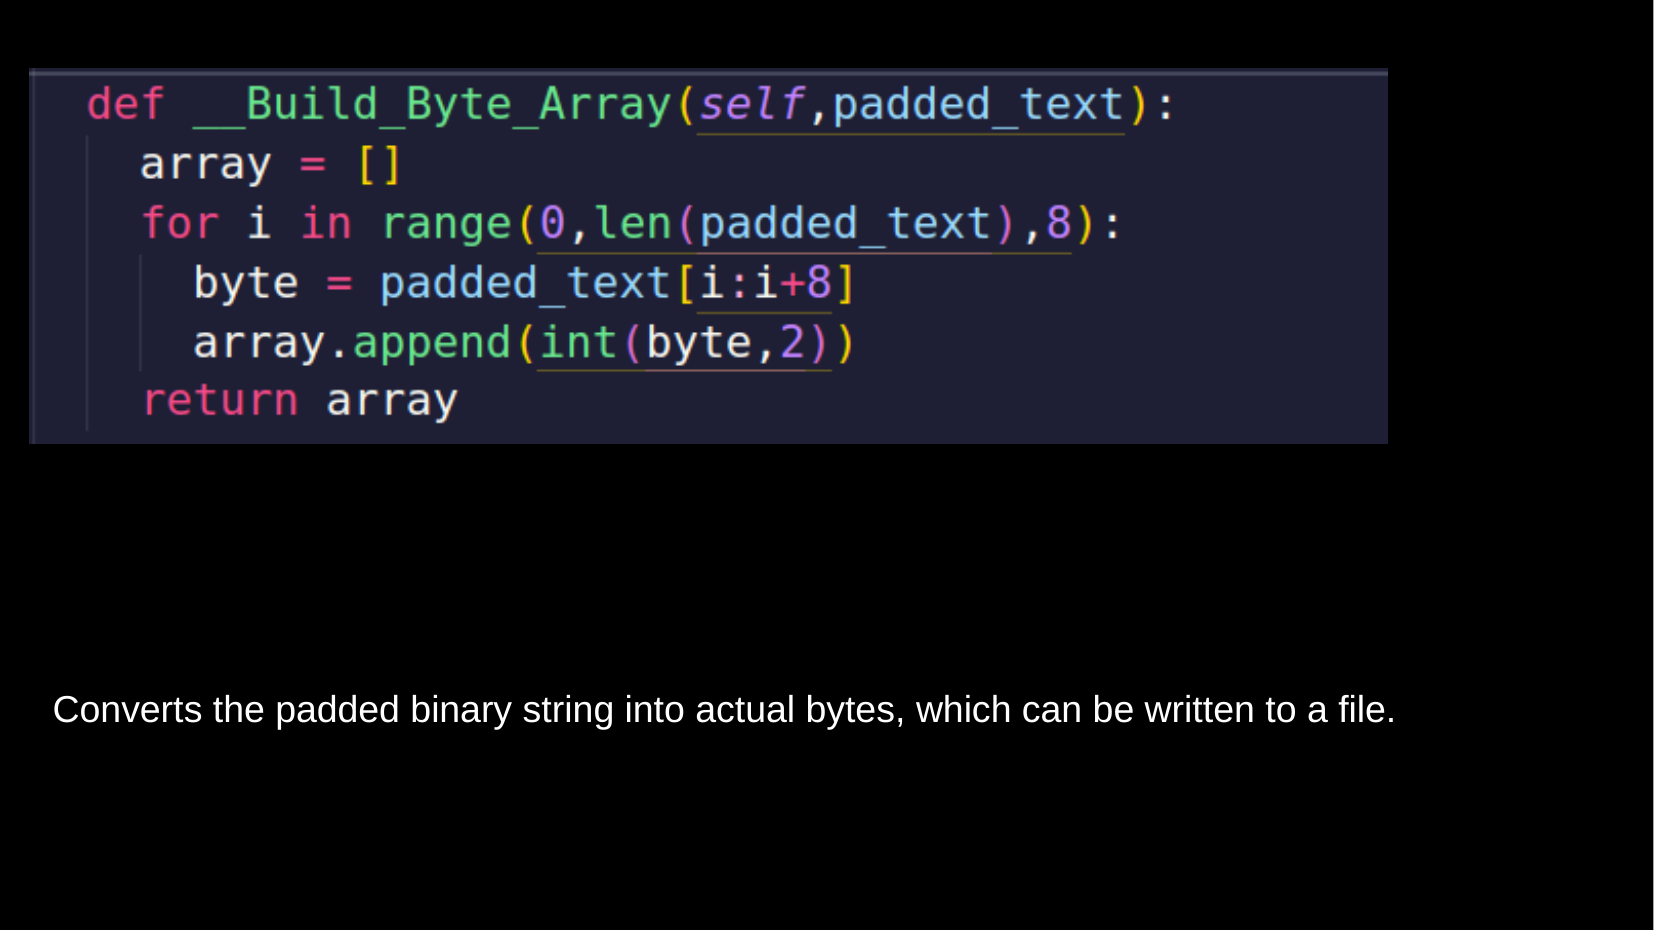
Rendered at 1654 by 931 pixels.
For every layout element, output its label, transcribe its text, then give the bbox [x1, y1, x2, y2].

picture [29, 68, 1388, 444]
text_box Converts the padded binary string into actual bytes, which can be written to a file. [37, 681, 1565, 857]
